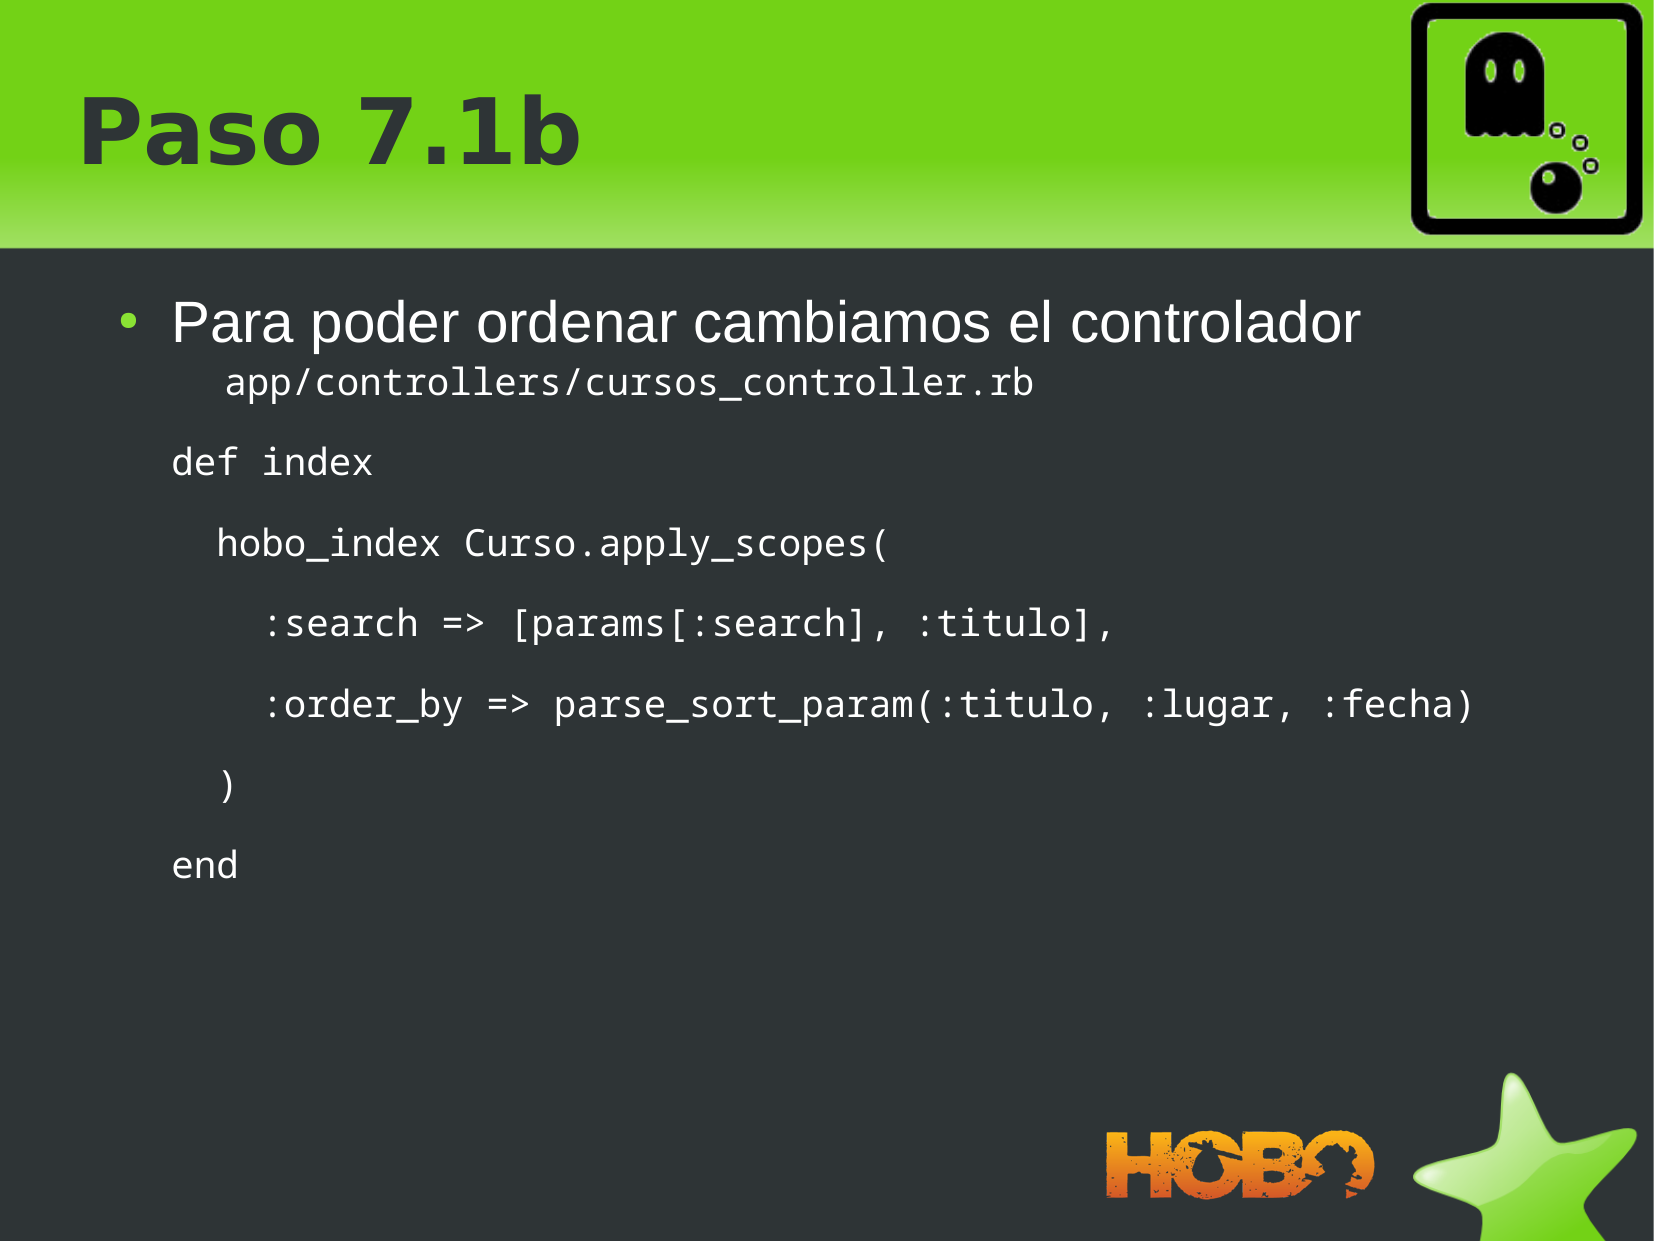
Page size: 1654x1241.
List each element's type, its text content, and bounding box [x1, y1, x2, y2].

picture [0, 0, 1654, 1241]
list Para poder ordenar cambiamos el controlador app/controllers/cursos_controller.rb def index hobo_index Curso.apply_scopes( :search => [params[:search], :titulo], :order_by => parse_sort_param(:titulo, :lugar, :fecha) ) end [82, 290, 1571, 1109]
title Paso 7.1b [76, 29, 1565, 237]
